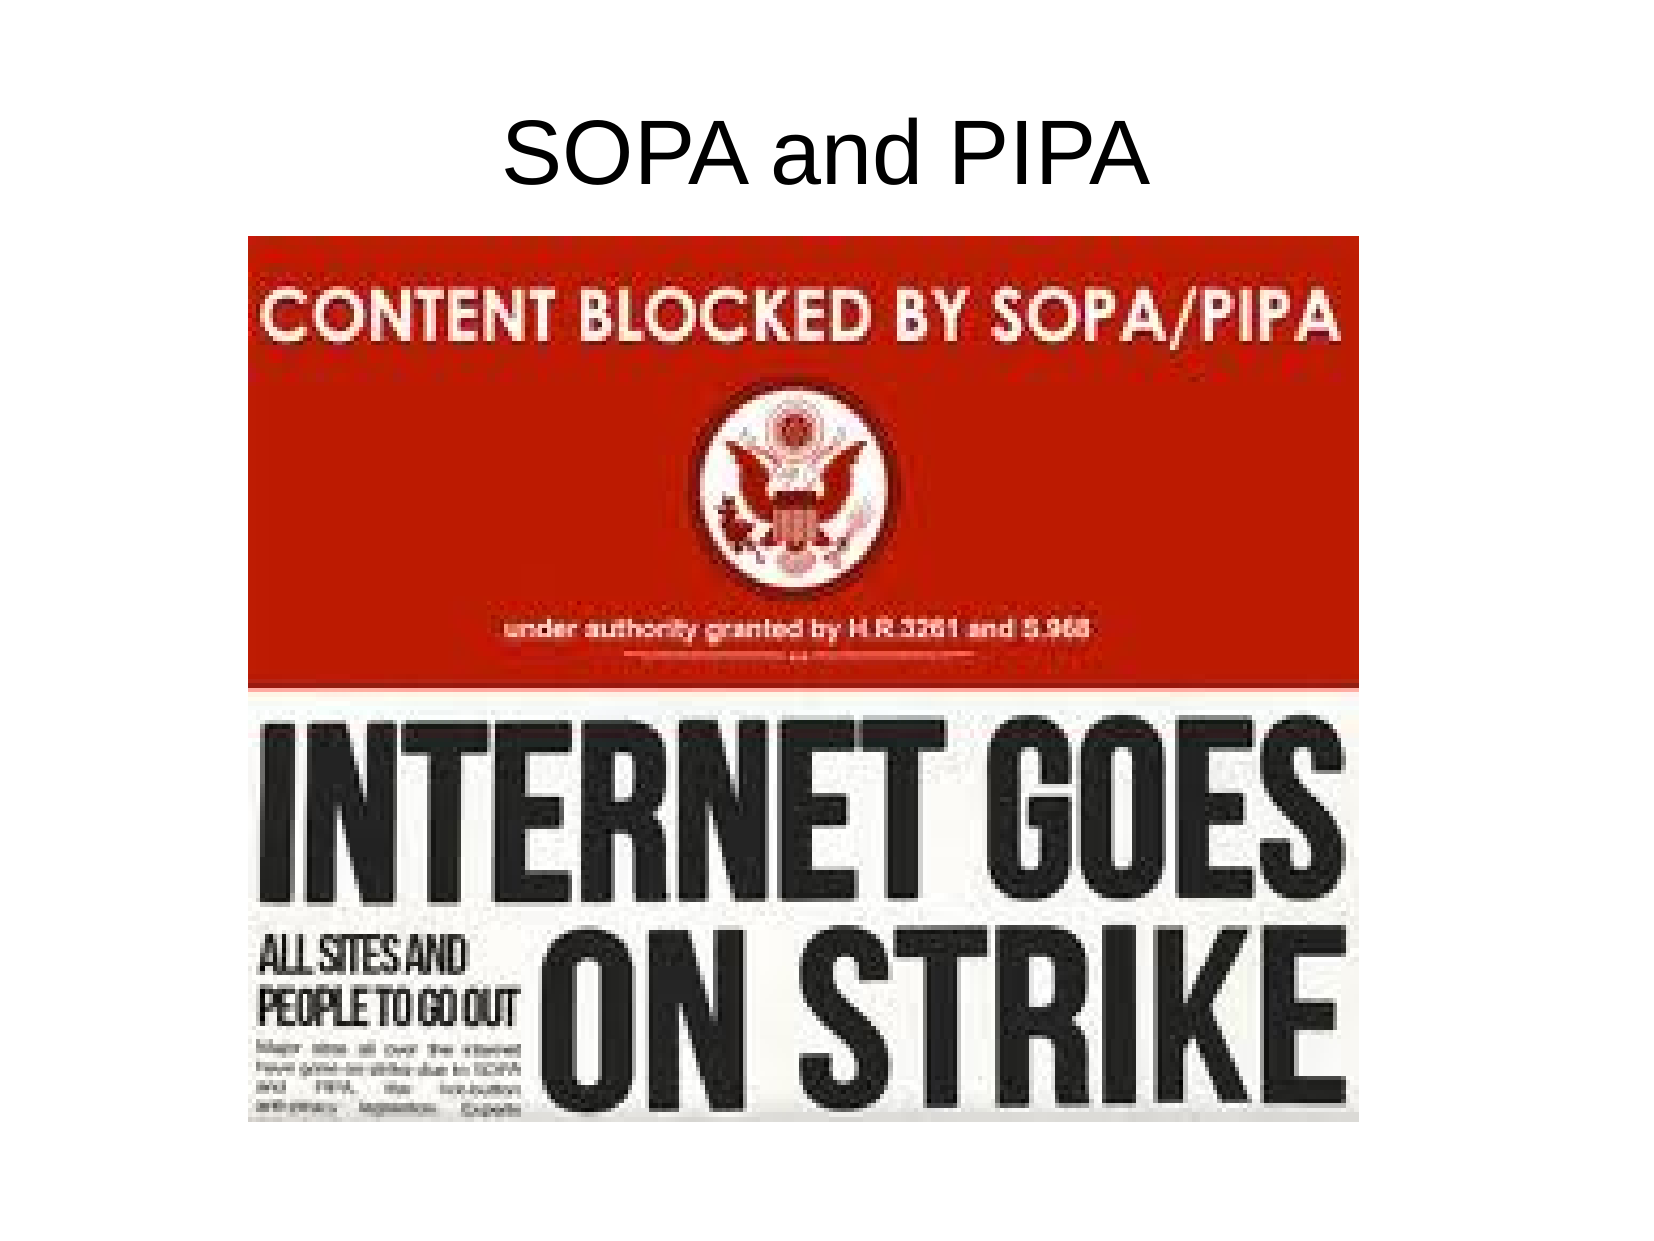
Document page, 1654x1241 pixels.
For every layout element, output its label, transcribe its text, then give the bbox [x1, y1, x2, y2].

picture [248, 236, 1359, 1123]
title SOPA and PIPA [82, 49, 1571, 257]
